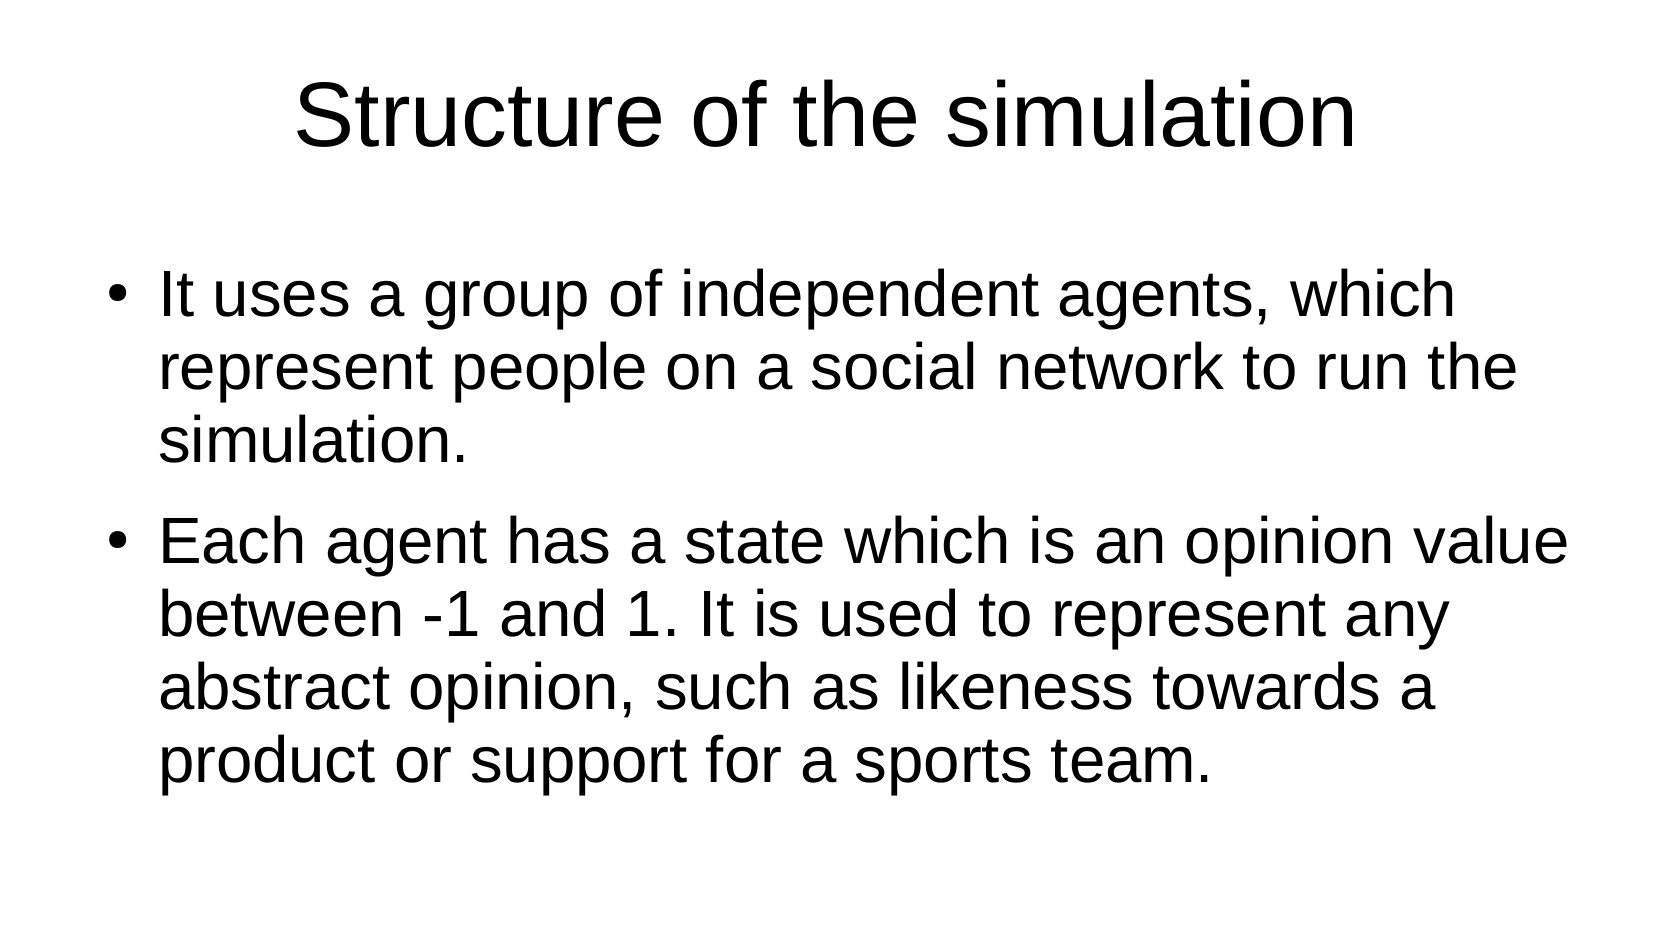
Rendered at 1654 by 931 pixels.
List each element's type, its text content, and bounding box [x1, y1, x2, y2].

title Structure of the simulation [82, 37, 1571, 193]
list It uses a group of independent agents, which represent people on a social network to run the simulation. Each agent has a state which is an opinion value between -1 and 1. It is used to represent any abstract opinion, such as likeness towards a product or support for a sports team. [88, 257, 1577, 798]
